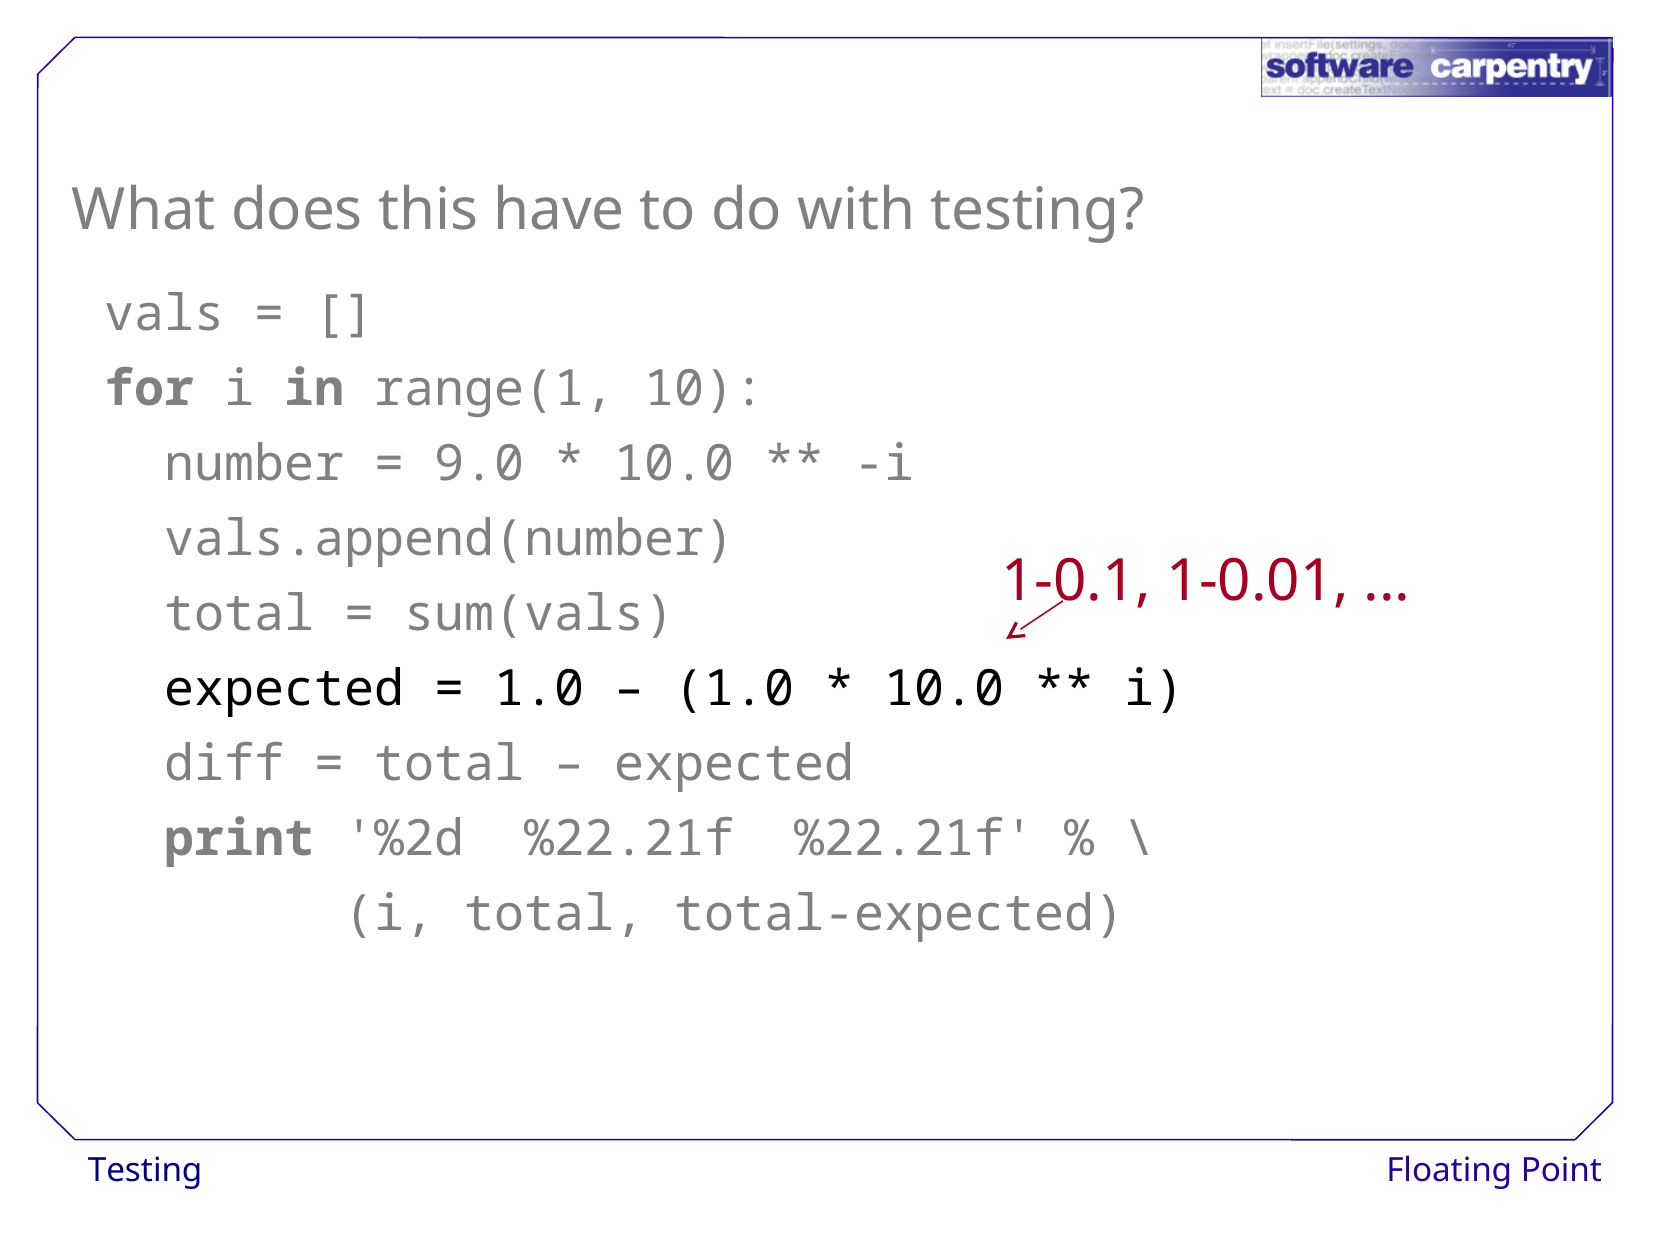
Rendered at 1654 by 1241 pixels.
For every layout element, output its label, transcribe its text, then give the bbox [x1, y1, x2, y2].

picture [1261, 39, 1613, 97]
text_box 1-0.1, 1-0.01, ... [986, 498, 1576, 620]
text_box What does this have to do with testing? [57, 128, 1311, 250]
text_box vals = [] for i in range(1, 10): number = 9.0 * 10.0 ** -i vals.append(number) total = sum(vals) expected = 1.0 – (1.0 * 10.0 ** i) diff = total – expected print '%2d %22.21f %22.21f' % \ (i, total, total-expected) [89, 258, 1512, 970]
